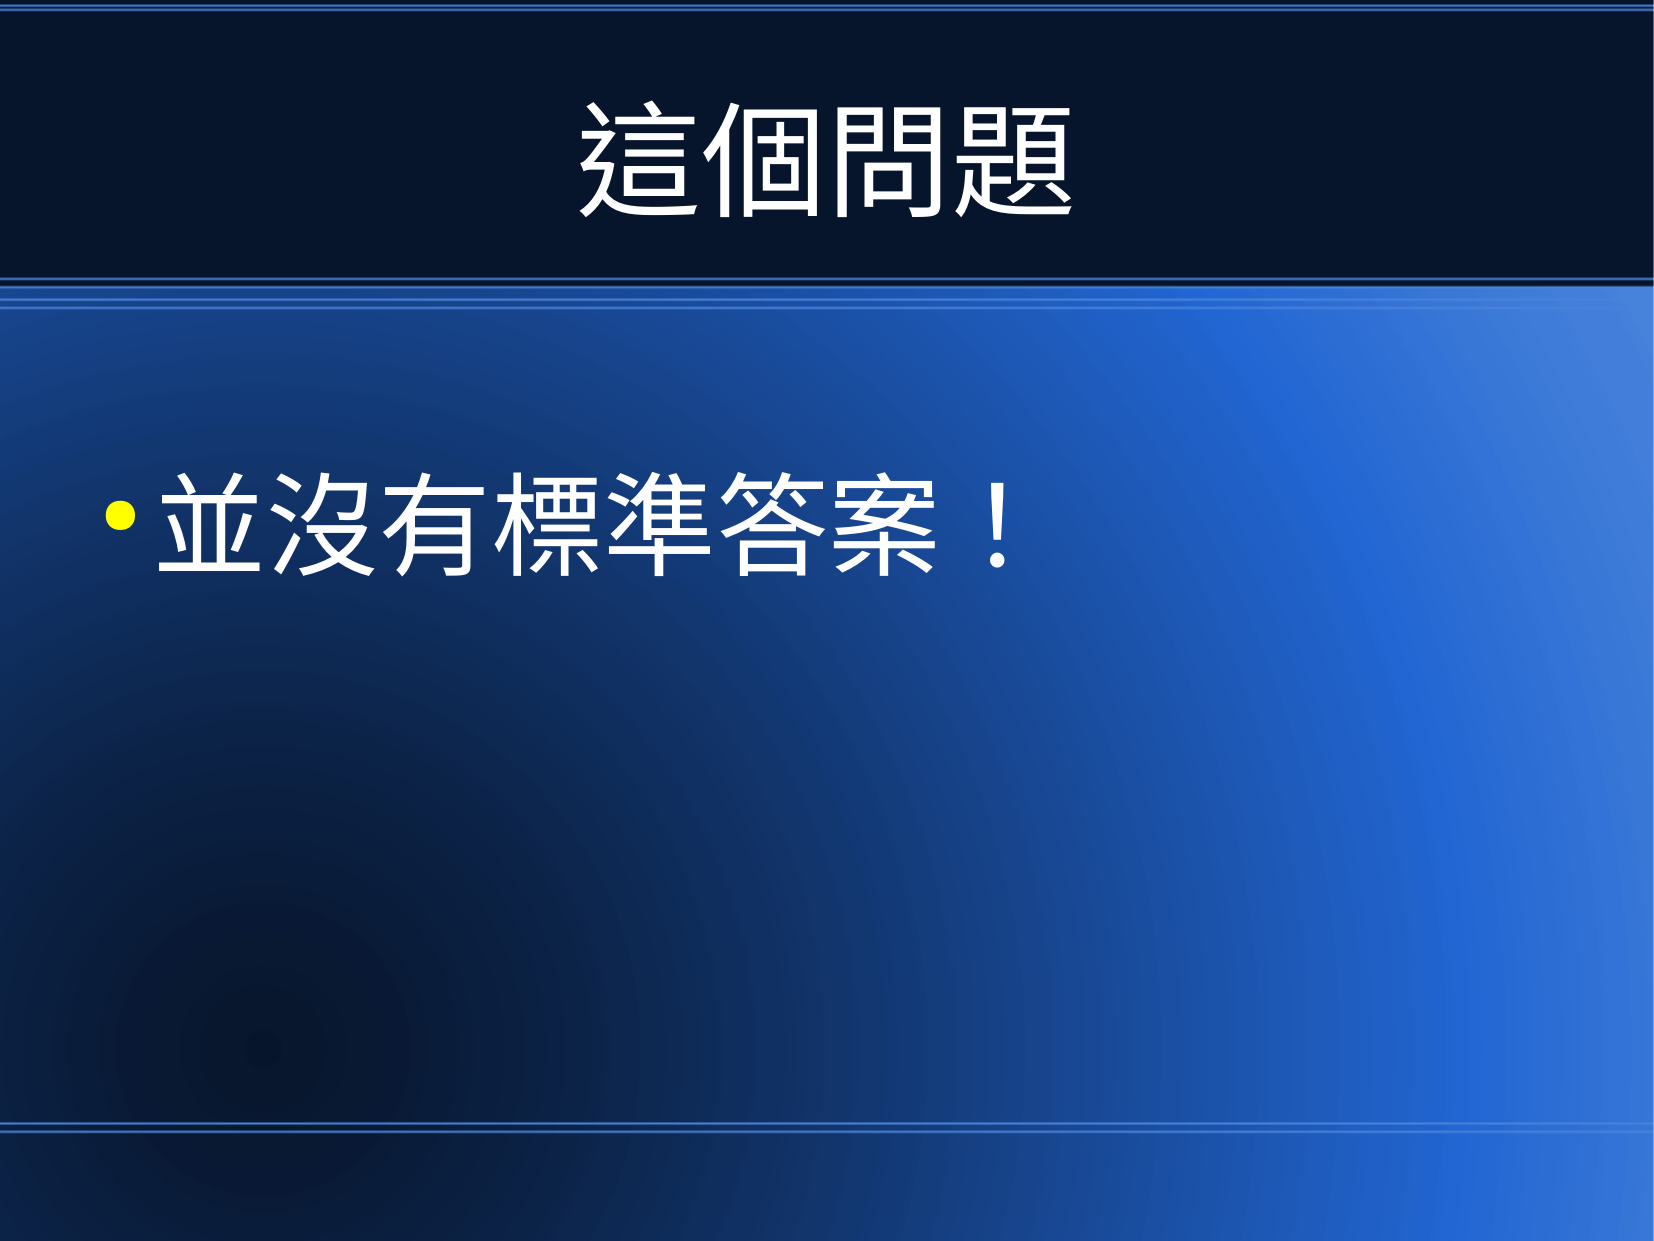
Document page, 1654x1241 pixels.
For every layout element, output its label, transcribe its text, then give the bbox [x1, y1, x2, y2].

title 這個問題 [82, 49, 1571, 257]
list 並沒有標準答案！ [82, 355, 1571, 1241]
picture [0, 0, 1654, 1241]
